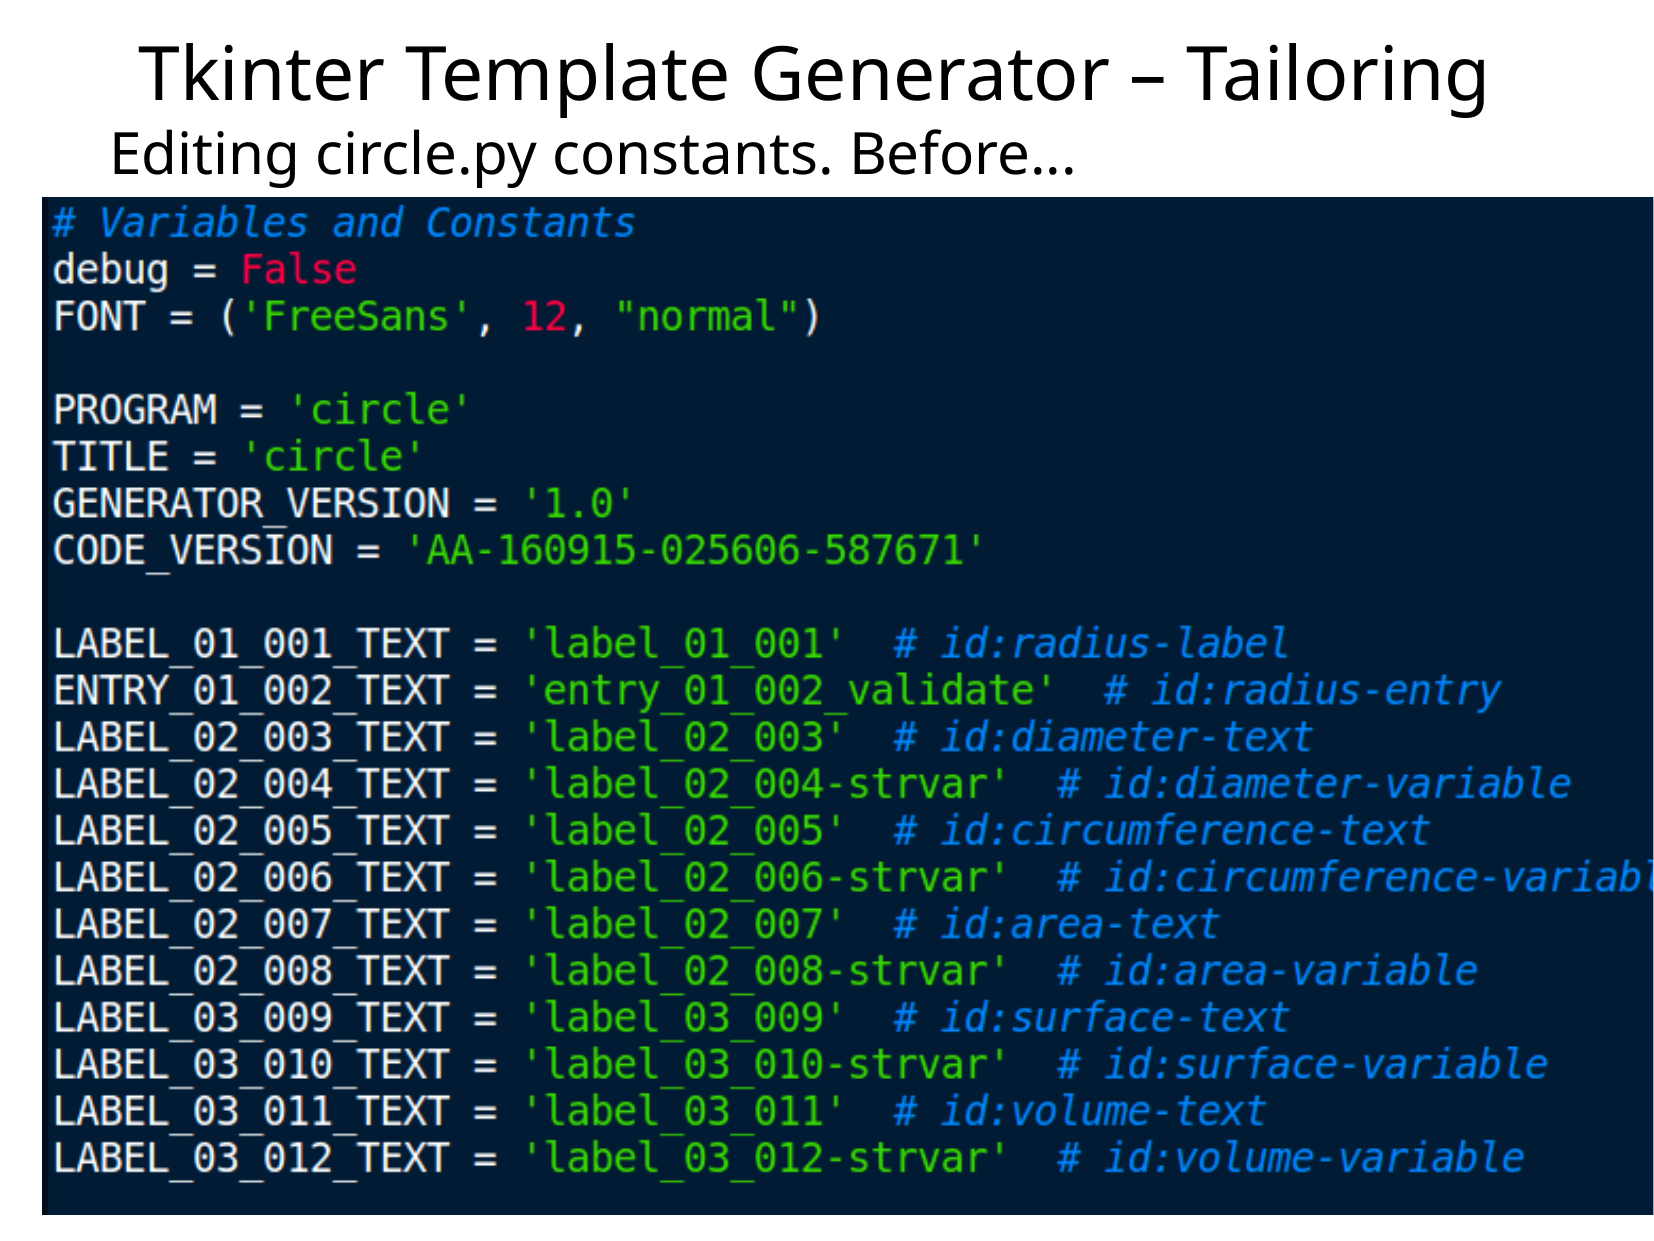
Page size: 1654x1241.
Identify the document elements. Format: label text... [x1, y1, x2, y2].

title Editing circle.py constants. Before... [109, 106, 1598, 197]
picture [42, 197, 1654, 1215]
title Tkinter Template Generator – Tailoring [70, 7, 1560, 137]
